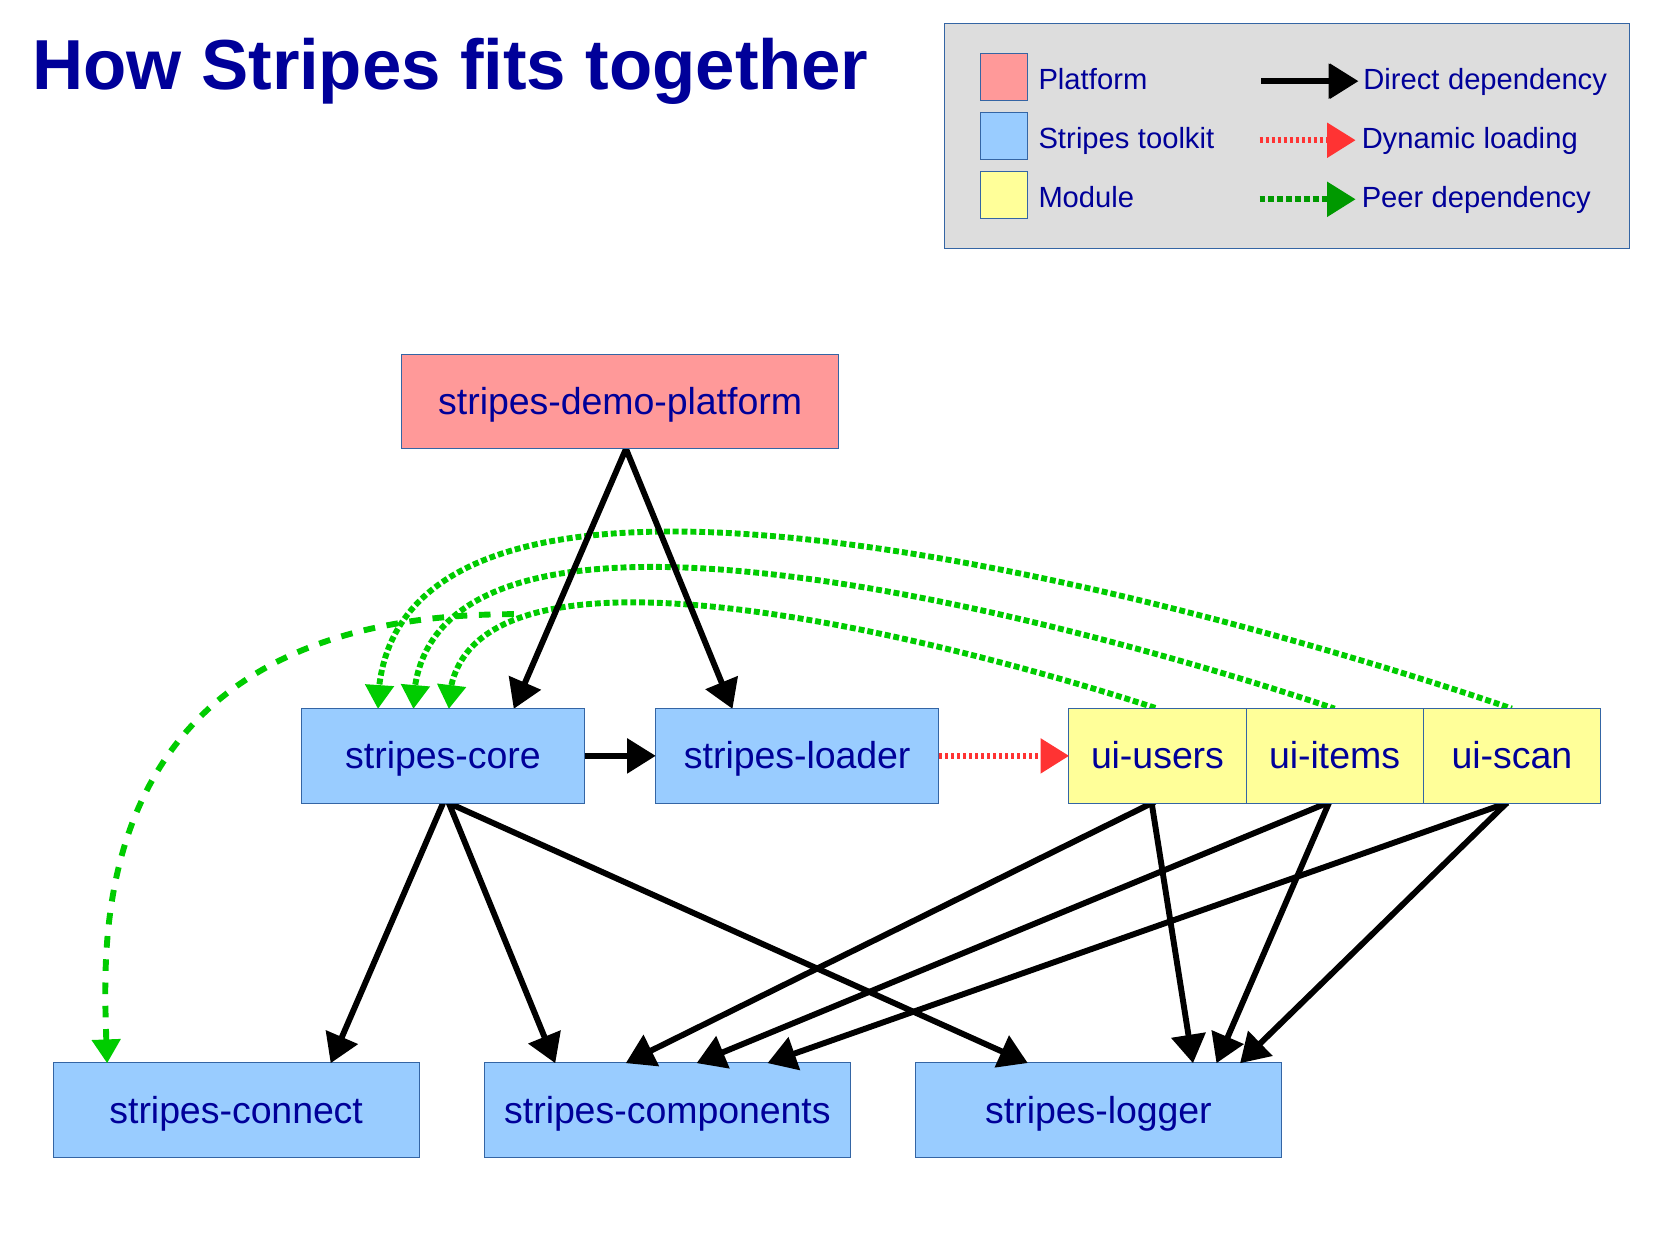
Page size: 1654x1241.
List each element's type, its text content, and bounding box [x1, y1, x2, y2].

text_box Platform [1023, 55, 1162, 103]
text_box stripes-connect [53, 1062, 420, 1158]
text_box [944, 23, 1630, 249]
text_box How Stripes fits together [17, 17, 886, 112]
text_box stripes-demo-platform [401, 354, 839, 449]
text_box stripes-logger [915, 1062, 1282, 1158]
text_box Direct dependency [1348, 55, 1622, 103]
text_box Peer dependency [1347, 173, 1606, 222]
text_box ui-scan [1423, 708, 1601, 804]
text_box stripes-core [301, 708, 585, 804]
text_box ui-users [1068, 708, 1246, 804]
text_box Stripes toolkit [1023, 114, 1229, 163]
text_box stripes-loader [655, 708, 939, 804]
text_box Module [1023, 173, 1149, 222]
text_box Dynamic loading [1347, 114, 1593, 163]
text_box stripes-components [484, 1062, 851, 1158]
text_box ui-items [1246, 708, 1423, 804]
